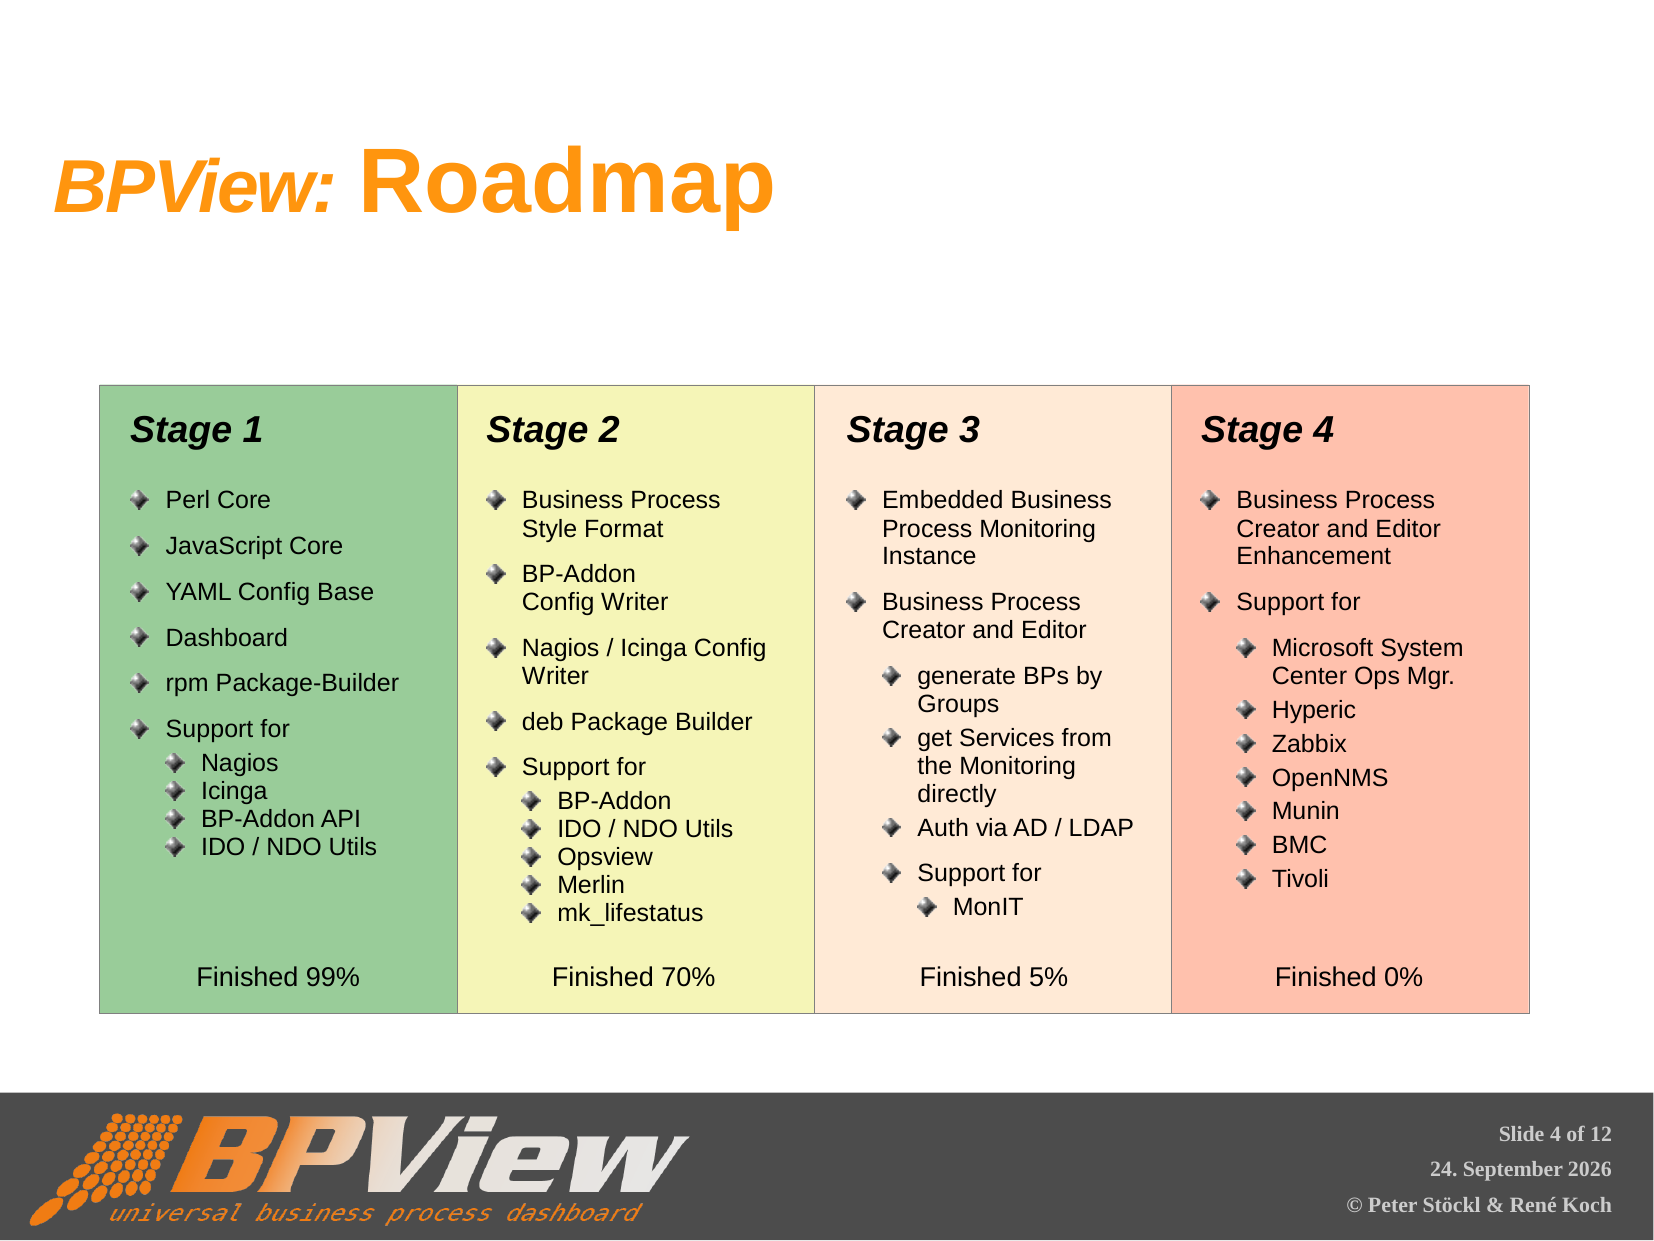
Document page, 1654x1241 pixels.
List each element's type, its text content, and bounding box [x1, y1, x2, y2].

title BPView: Roadmap [53, 129, 1211, 233]
chart [49, 307, 1619, 1063]
picture [29, 1113, 709, 1229]
